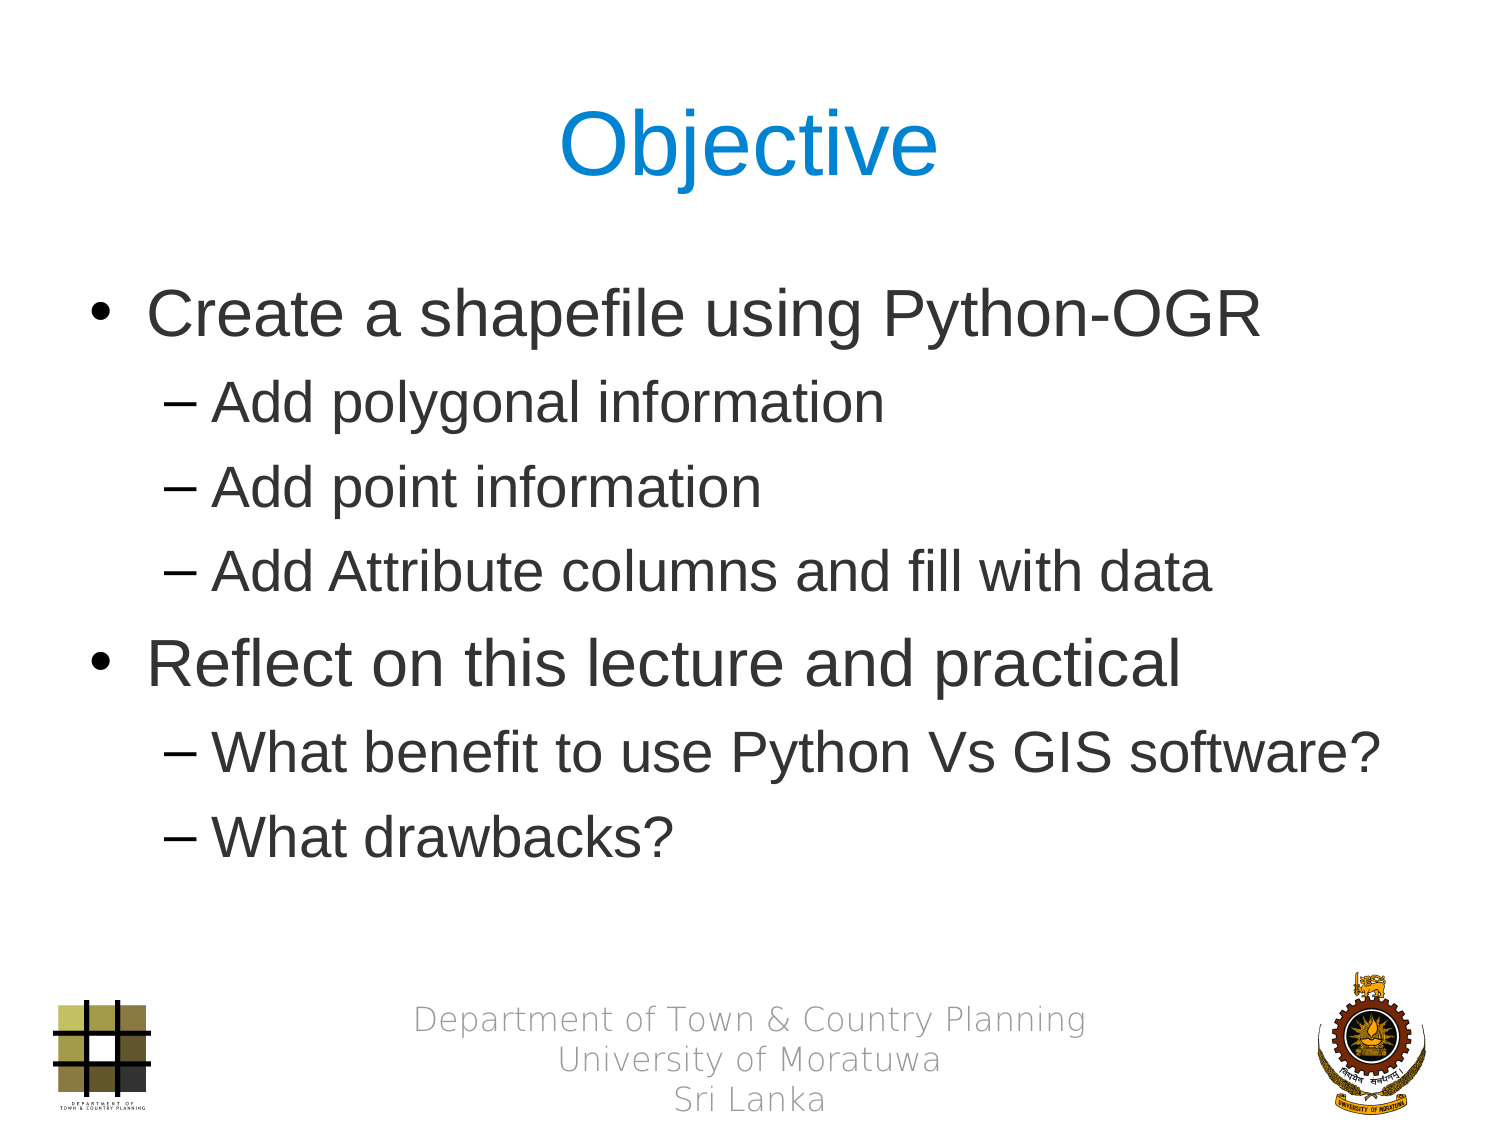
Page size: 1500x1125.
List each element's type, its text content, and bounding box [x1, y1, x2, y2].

picture [53, 1000, 151, 1110]
list Create a shapefile using Python-OGR Add polygonal information Add point information Add Attribute columns and fill with data Reflect on this lecture and practical What benefit to use Python Vs GIS software? What drawbacks? [75, 262, 1426, 916]
picture [1312, 966, 1435, 1125]
title Objective [75, 45, 1426, 233]
